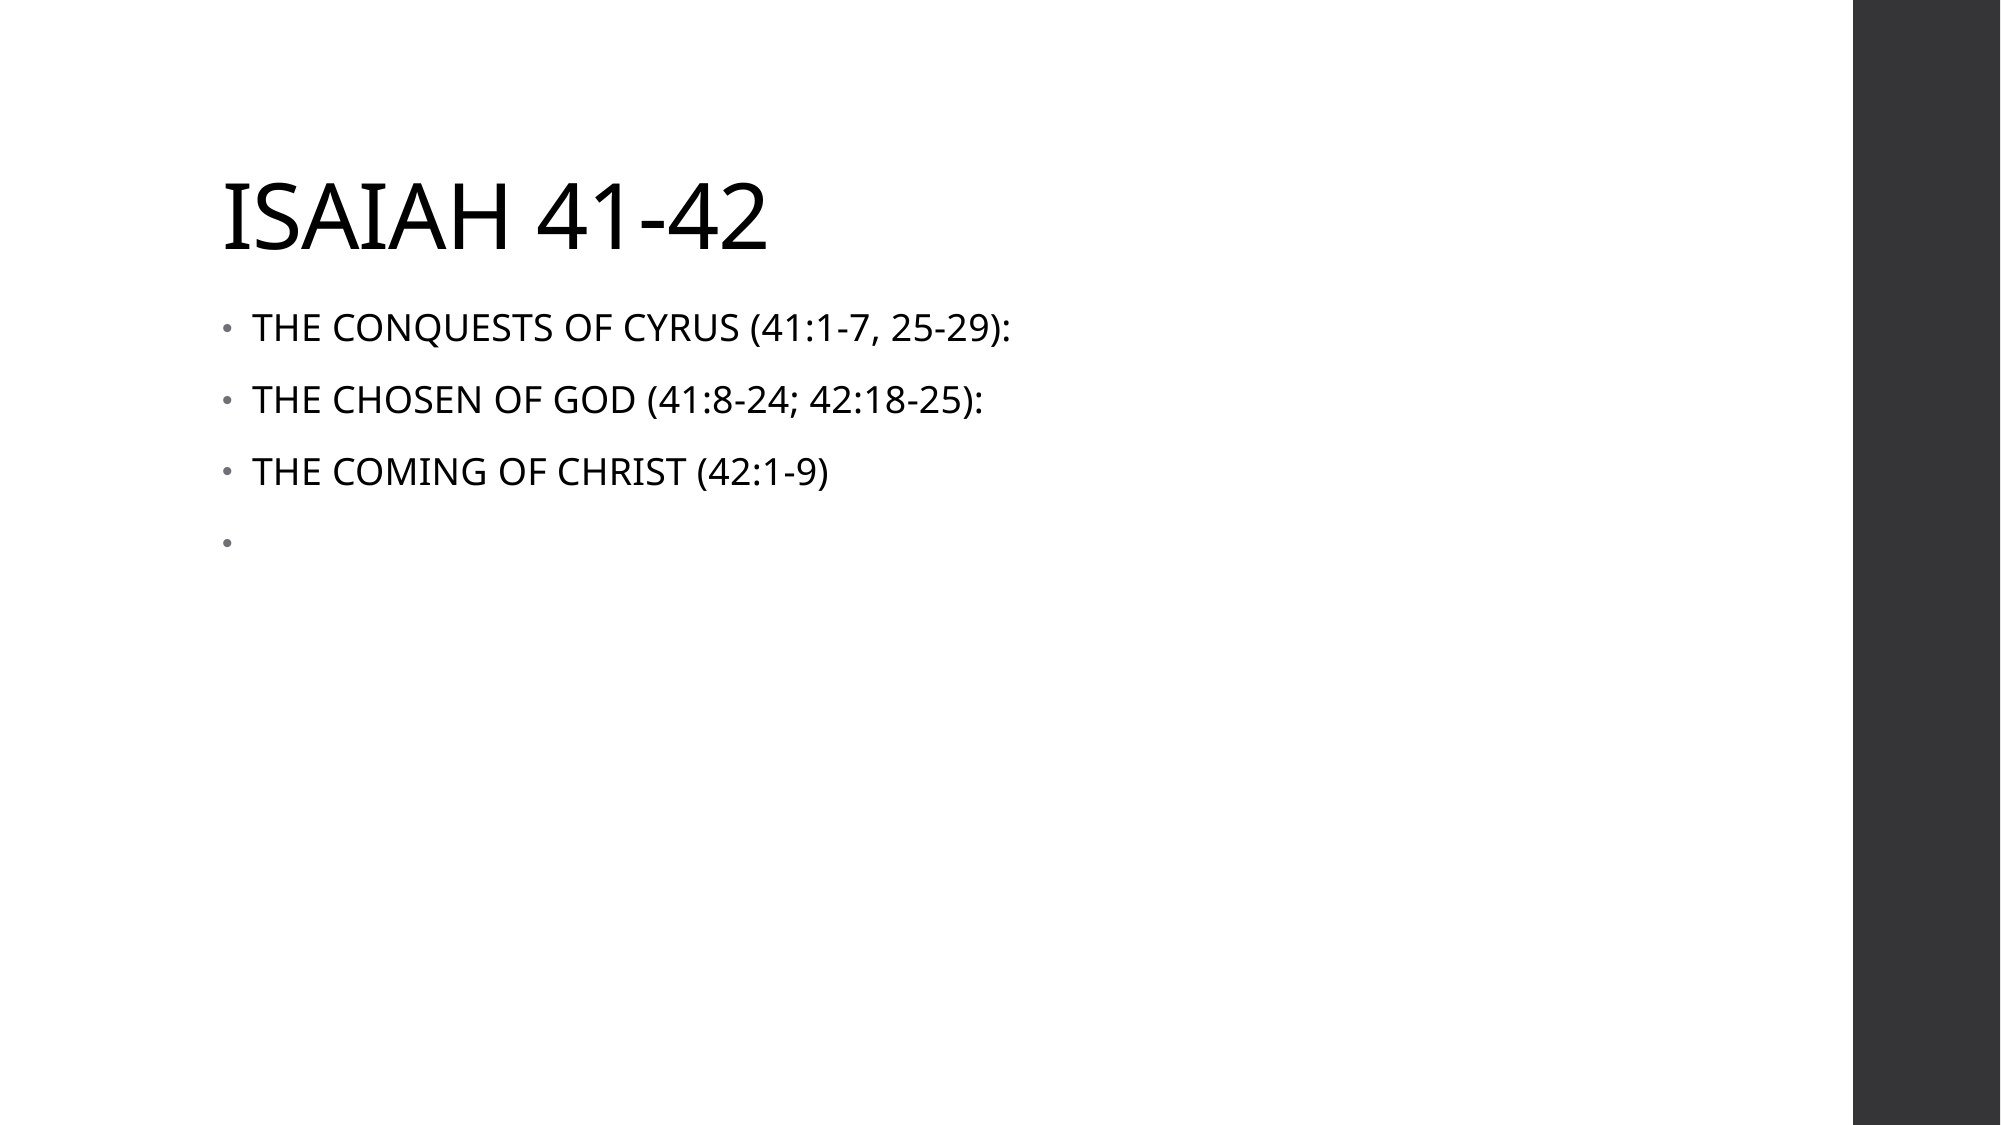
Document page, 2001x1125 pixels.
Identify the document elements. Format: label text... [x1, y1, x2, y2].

title ISAIAH 41-42 [206, 60, 1797, 278]
list THE CONQUESTS OF CYRUS (41:1-7, 25-29): THE CHOSEN OF GOD (41:8-24; 42:18-25): THE COMING OF CHRIST (42:1-9) [206, 299, 1617, 1014]
